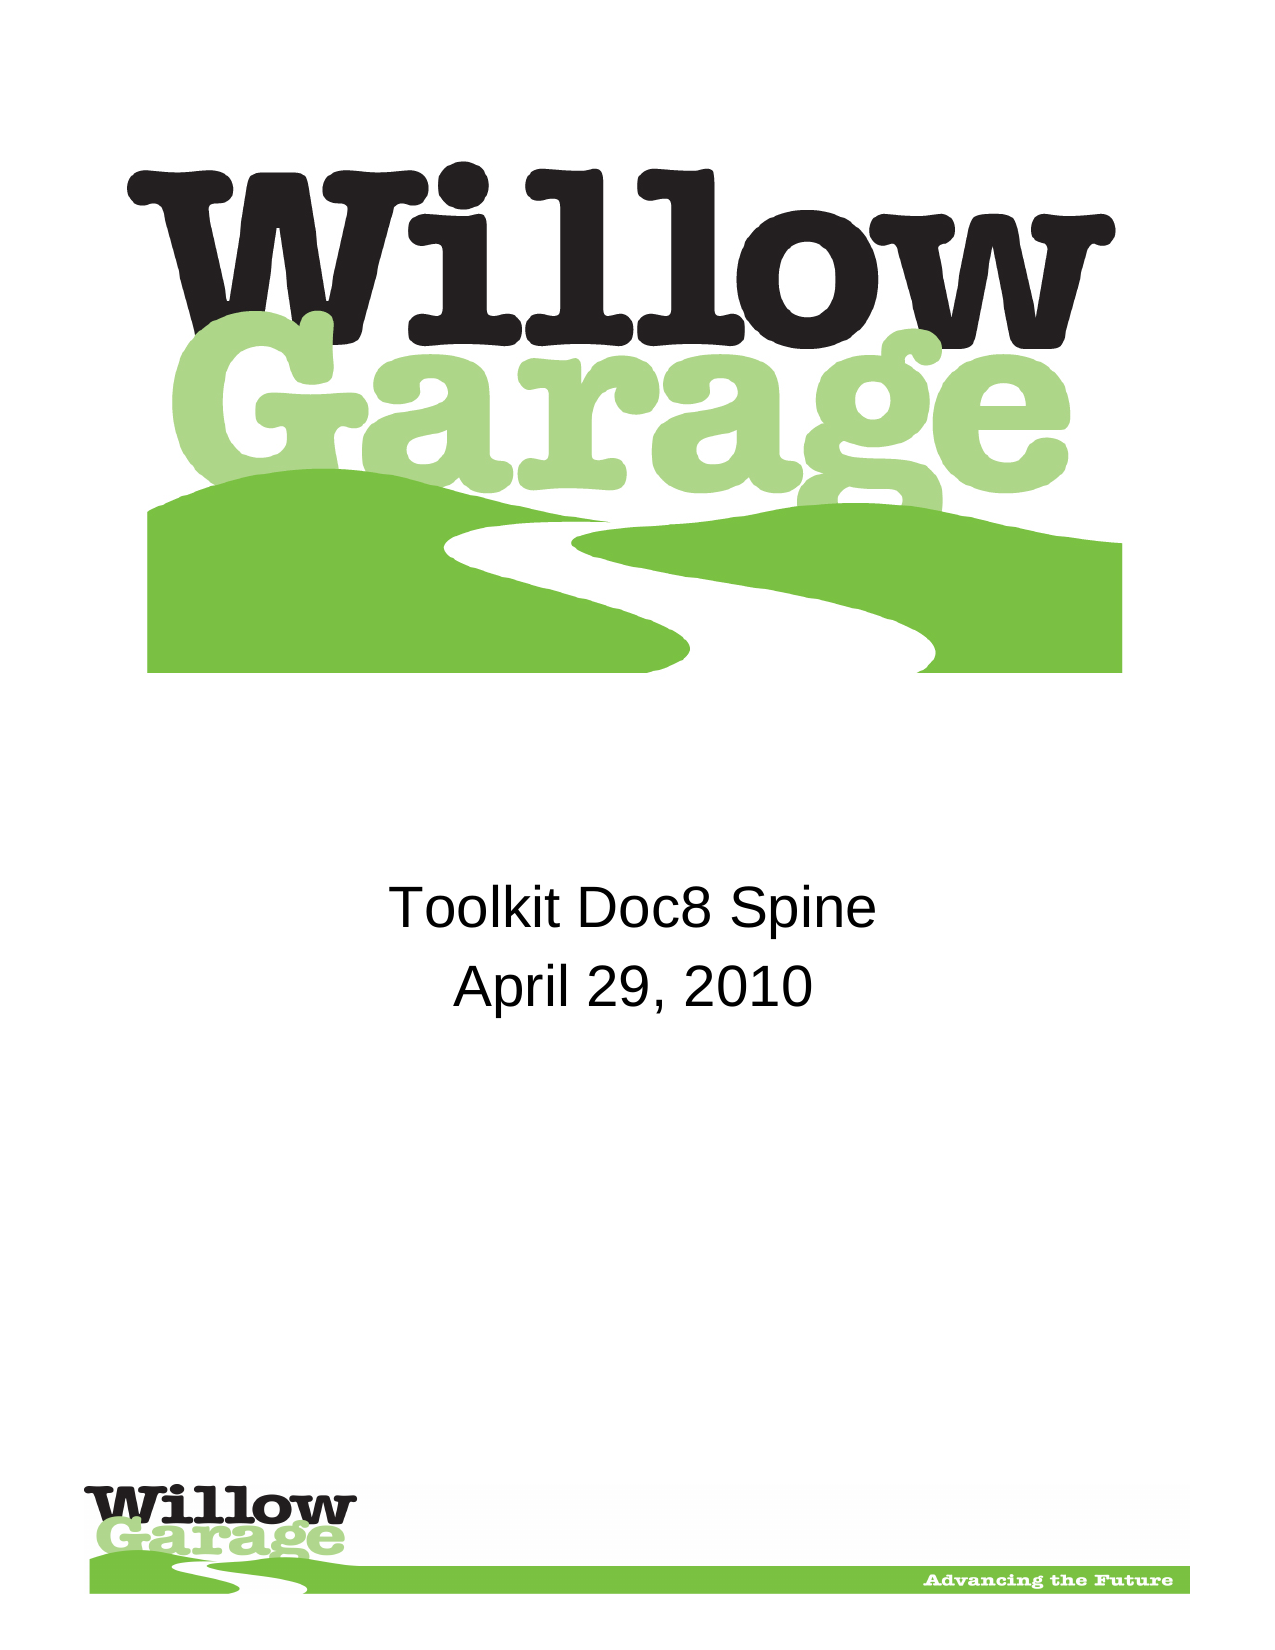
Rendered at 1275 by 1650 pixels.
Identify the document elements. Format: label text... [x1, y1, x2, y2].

list Toolkit Doc8 Spine April 29, 2010 [42, 866, 1233, 1197]
picture [84, 1484, 1190, 1594]
picture [42, 42, 1233, 784]
